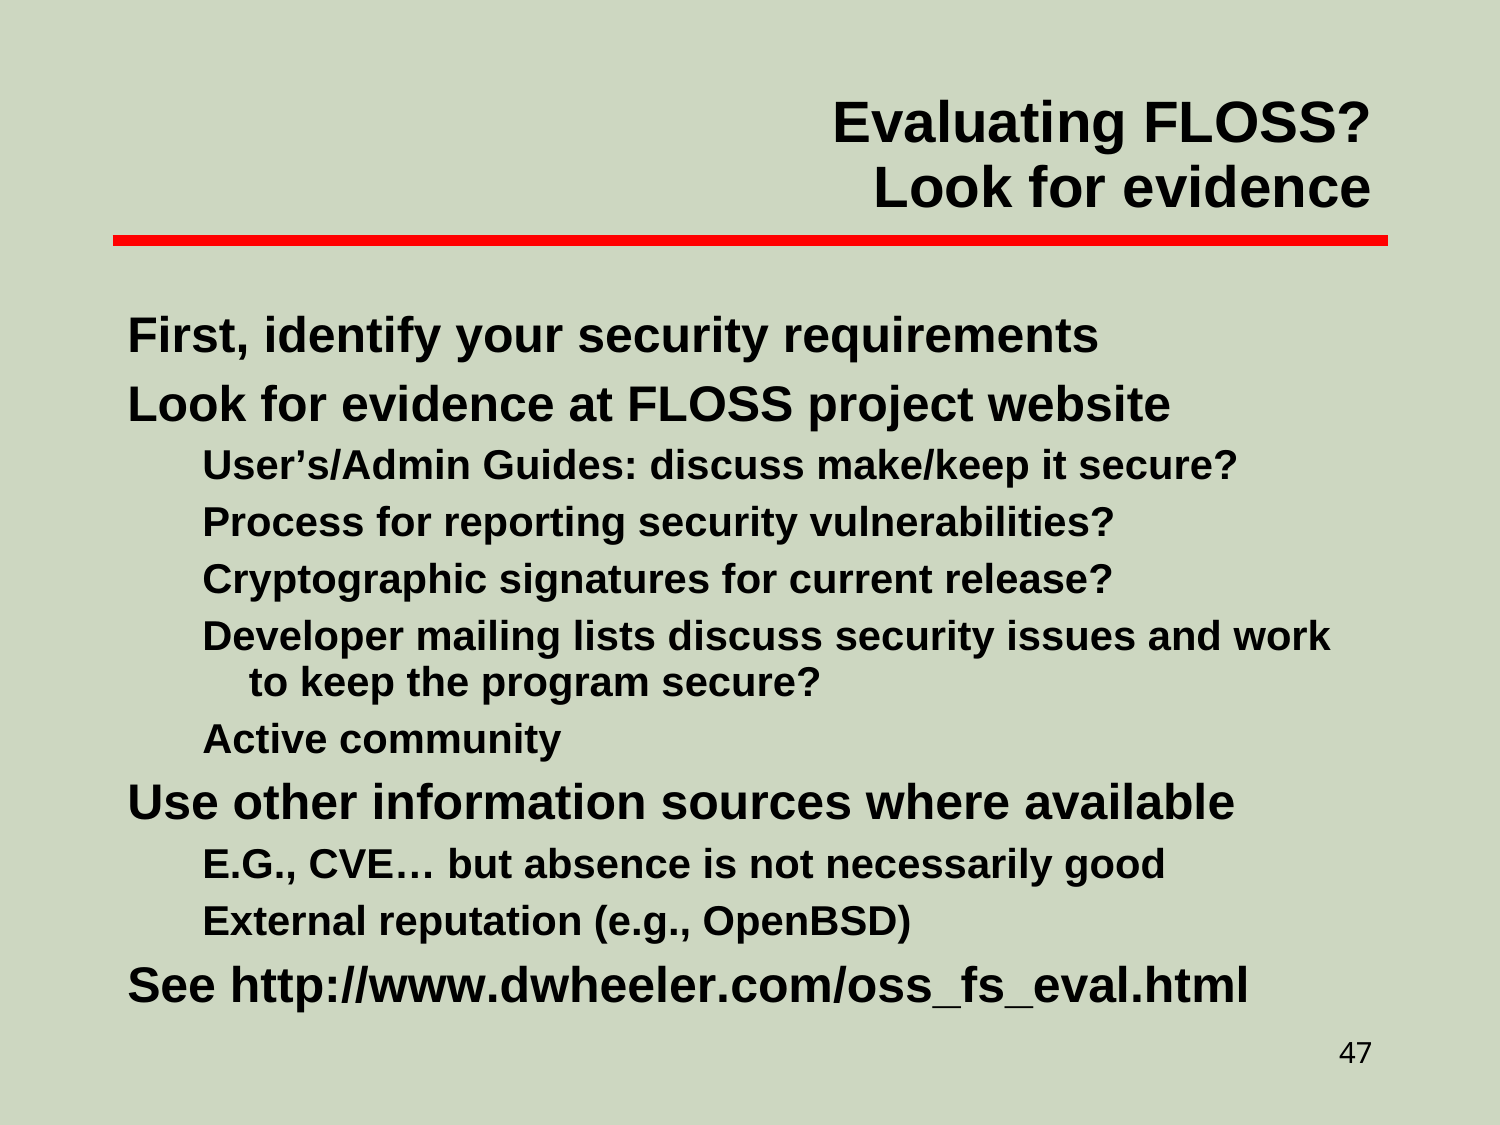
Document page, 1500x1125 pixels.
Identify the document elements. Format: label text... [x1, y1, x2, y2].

title Evaluating FLOSS? Look for evidence [337, 72, 1388, 238]
list First, identify your security requirements Look for evidence at FLOSS project website User’s/Admin Guides: discuss make/keep it secure? Process for reporting security vulnerabilities? Cryptographic signatures for current release? Developer mailing lists discuss security issues and work to keep the program secure? Active community Use other information sources where available E.G., CVE… but absence is not necessarily good External reputation (e.g., OpenBSD) See http://www.dwheeler.com/oss_fs_eval.html [112, 299, 1388, 1034]
